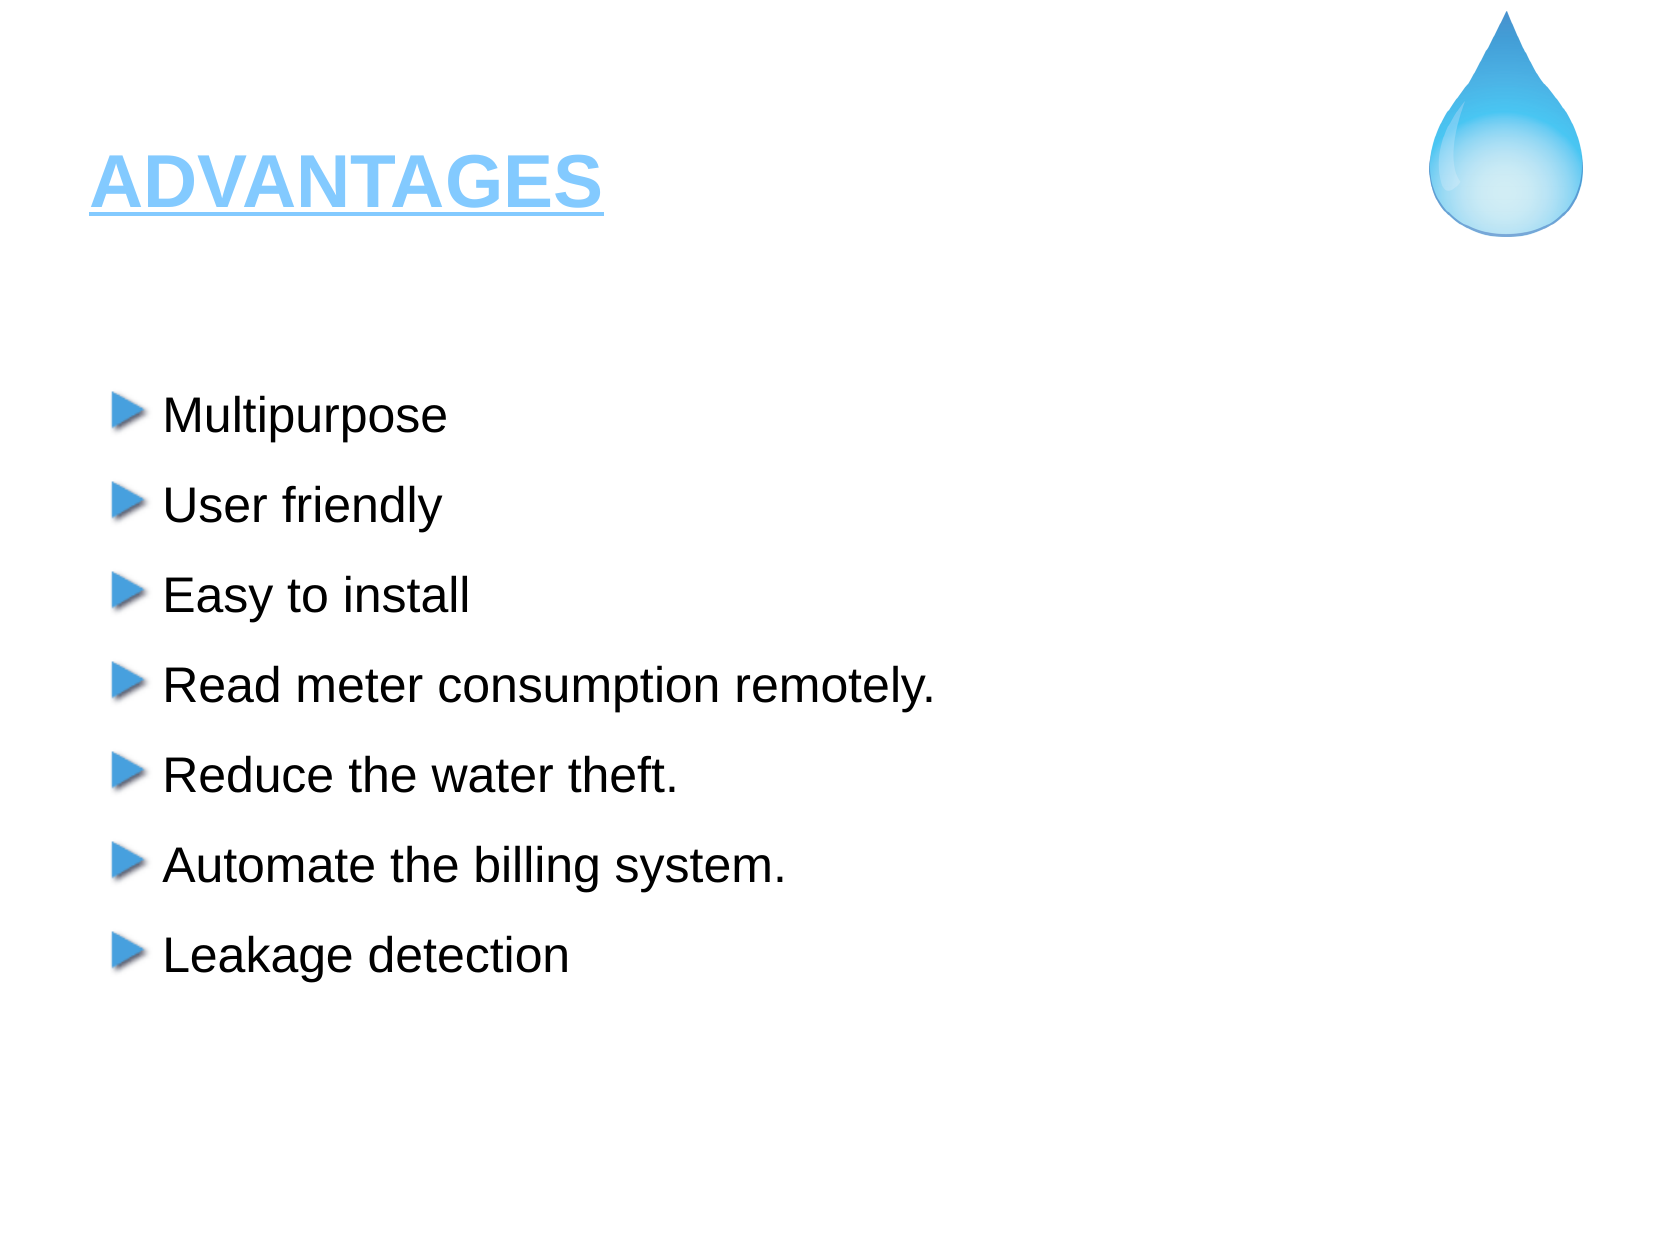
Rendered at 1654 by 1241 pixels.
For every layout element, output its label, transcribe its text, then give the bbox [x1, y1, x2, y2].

picture [109, 747, 154, 798]
picture [109, 657, 154, 708]
picture [109, 837, 154, 888]
picture [109, 927, 154, 978]
picture [109, 567, 154, 618]
text_box Multipurpose User friendly Easy to install Read meter consumption remotely. Reduce the water theft. Automate the billing system. Leakage detection [76, 345, 1340, 990]
picture [109, 387, 154, 438]
title ADVANTAGES [89, 120, 1578, 308]
picture [109, 477, 154, 528]
picture [1429, 11, 1583, 237]
